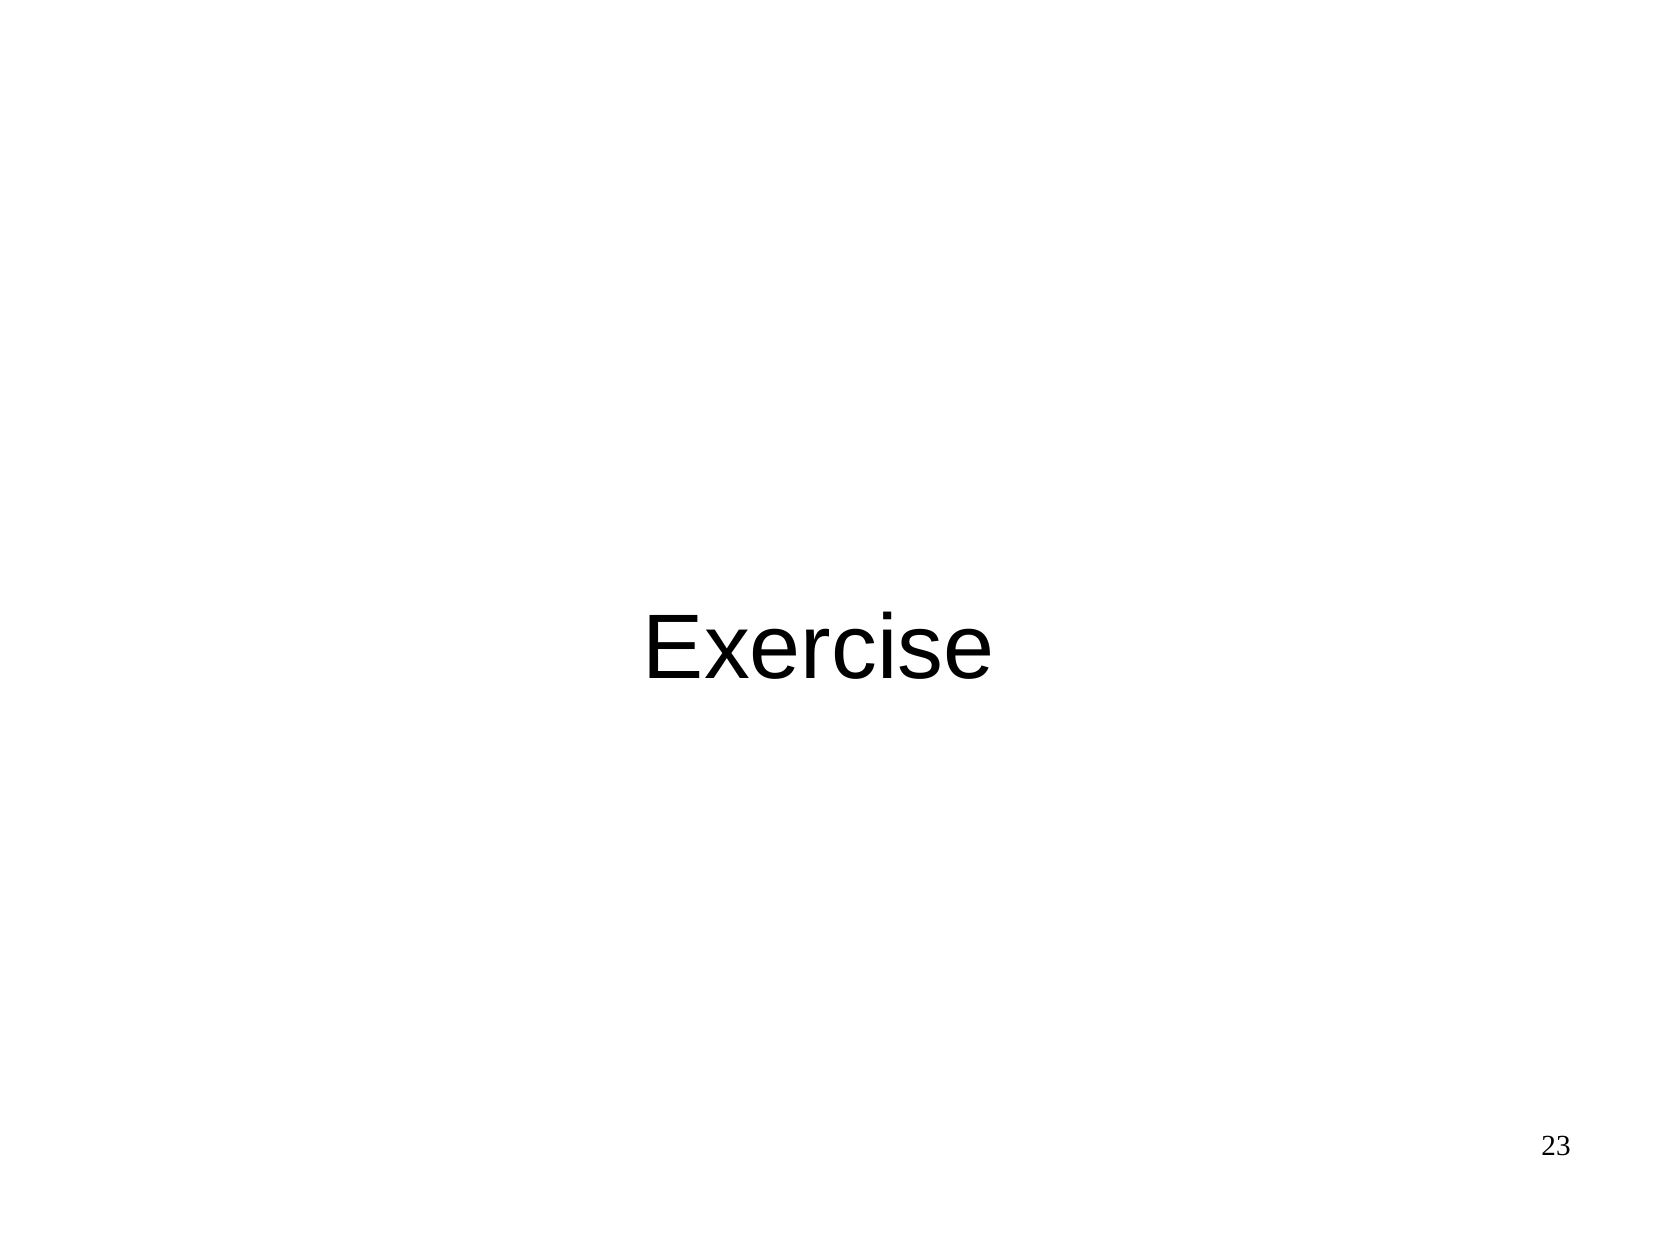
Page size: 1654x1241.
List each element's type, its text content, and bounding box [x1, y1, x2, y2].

title Exercise [75, 542, 1564, 751]
